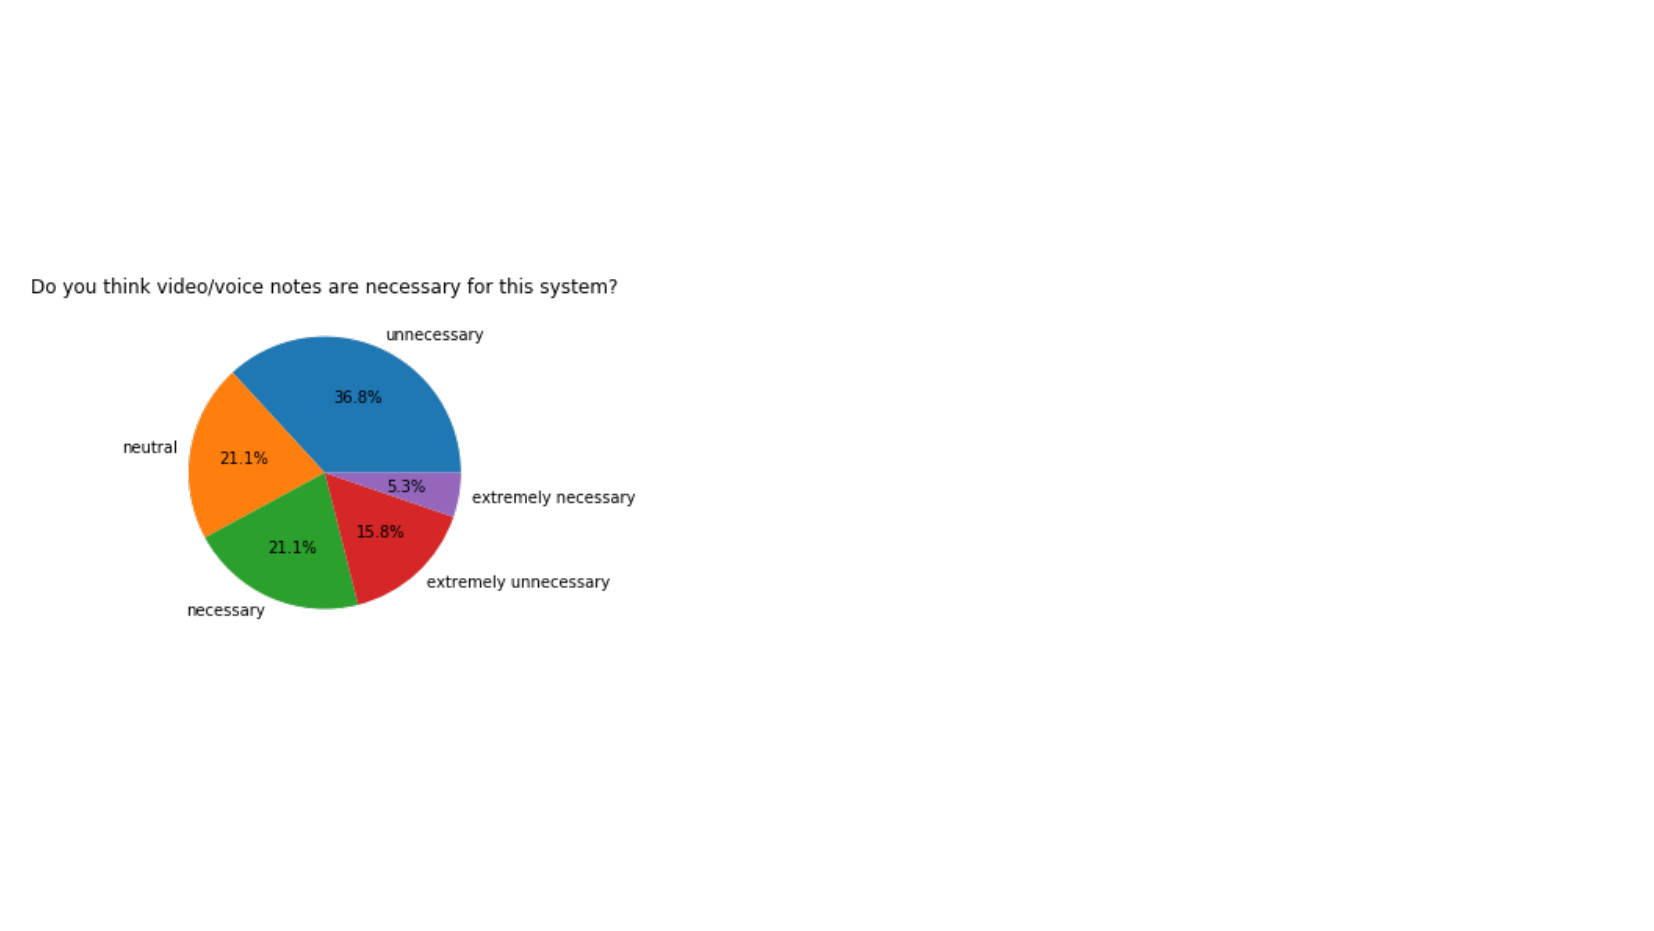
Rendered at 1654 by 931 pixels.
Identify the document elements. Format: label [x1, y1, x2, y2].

picture [20, 267, 646, 661]
